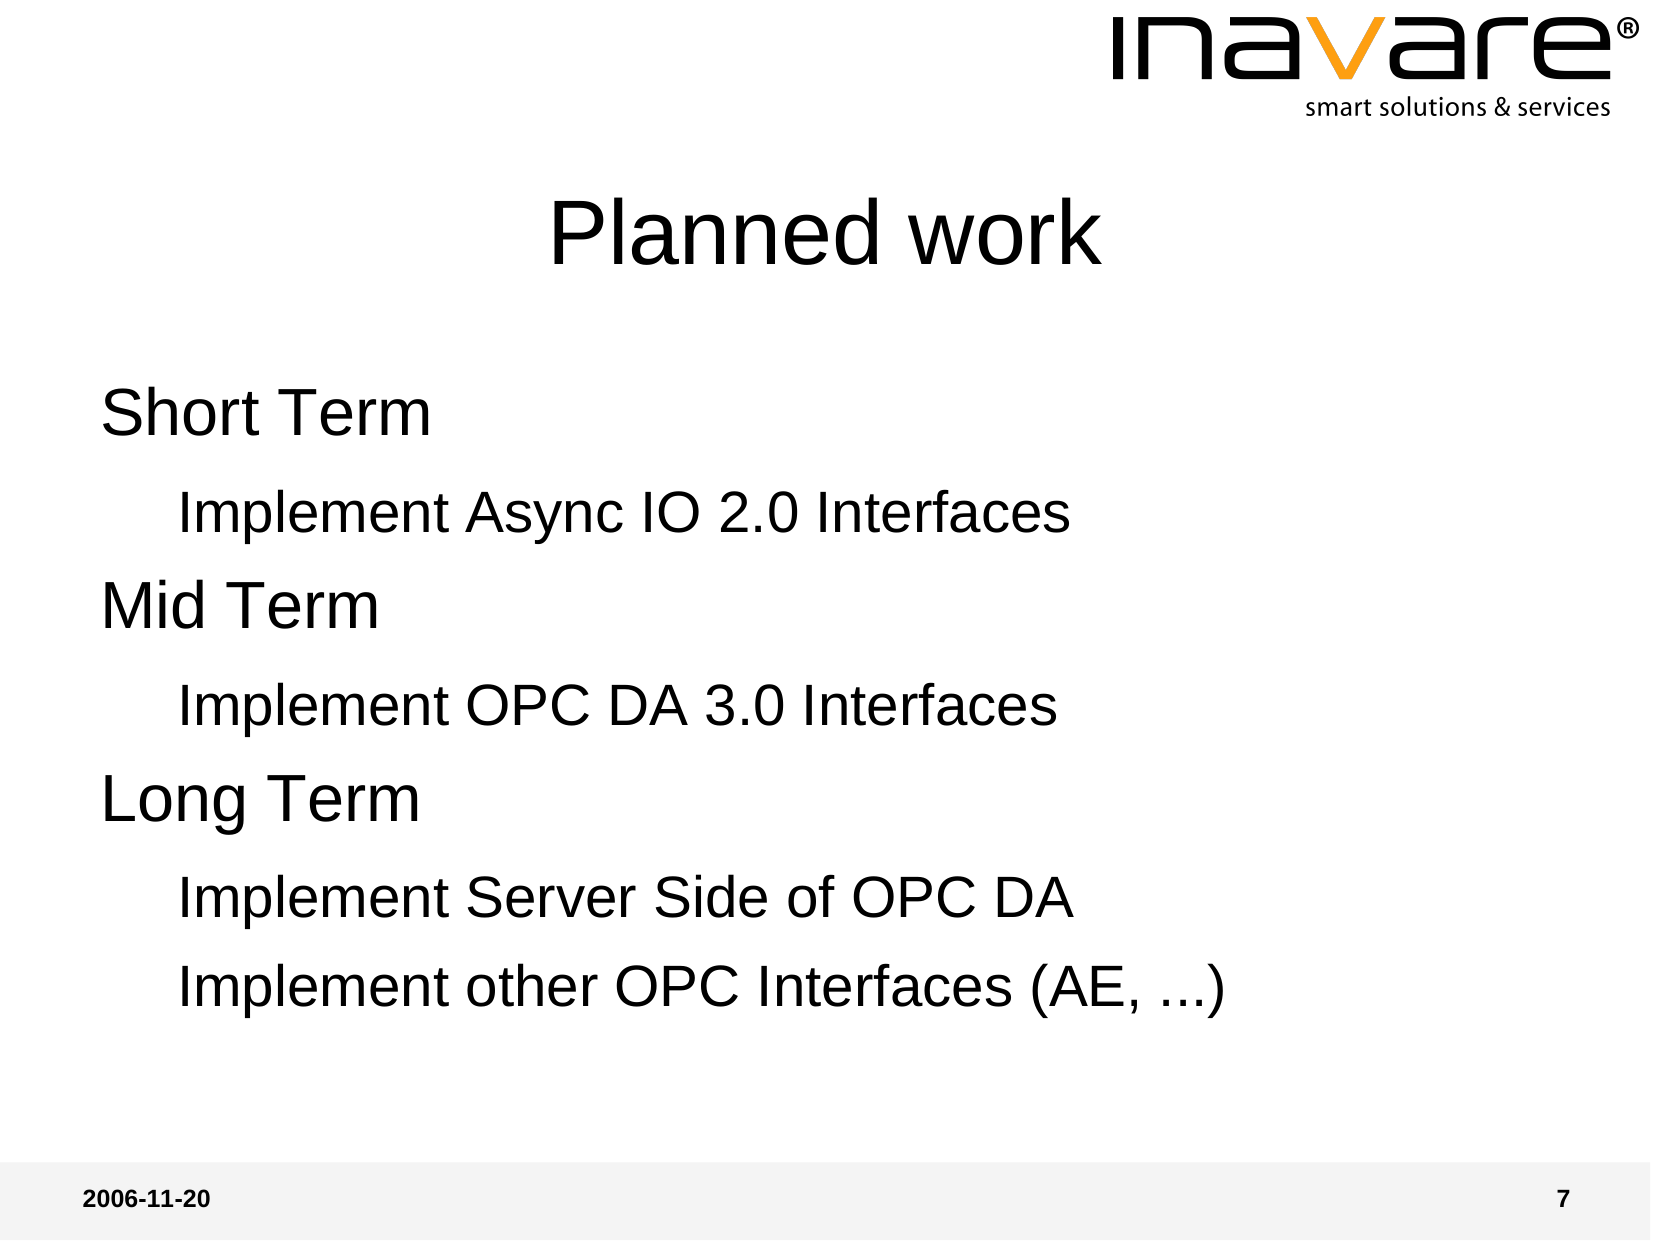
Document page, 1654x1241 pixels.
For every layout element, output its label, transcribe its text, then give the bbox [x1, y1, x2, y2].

picture [1113, 17, 1639, 116]
list Short Term Implement Async IO 2.0 Interfaces Mid Term Implement OPC DA 3.0 Interfaces Long Term Implement Server Side of OPC DA Implement other OPC Interfaces (AE, ...) [82, 375, 1571, 1073]
title Planned work [37, 165, 1613, 301]
